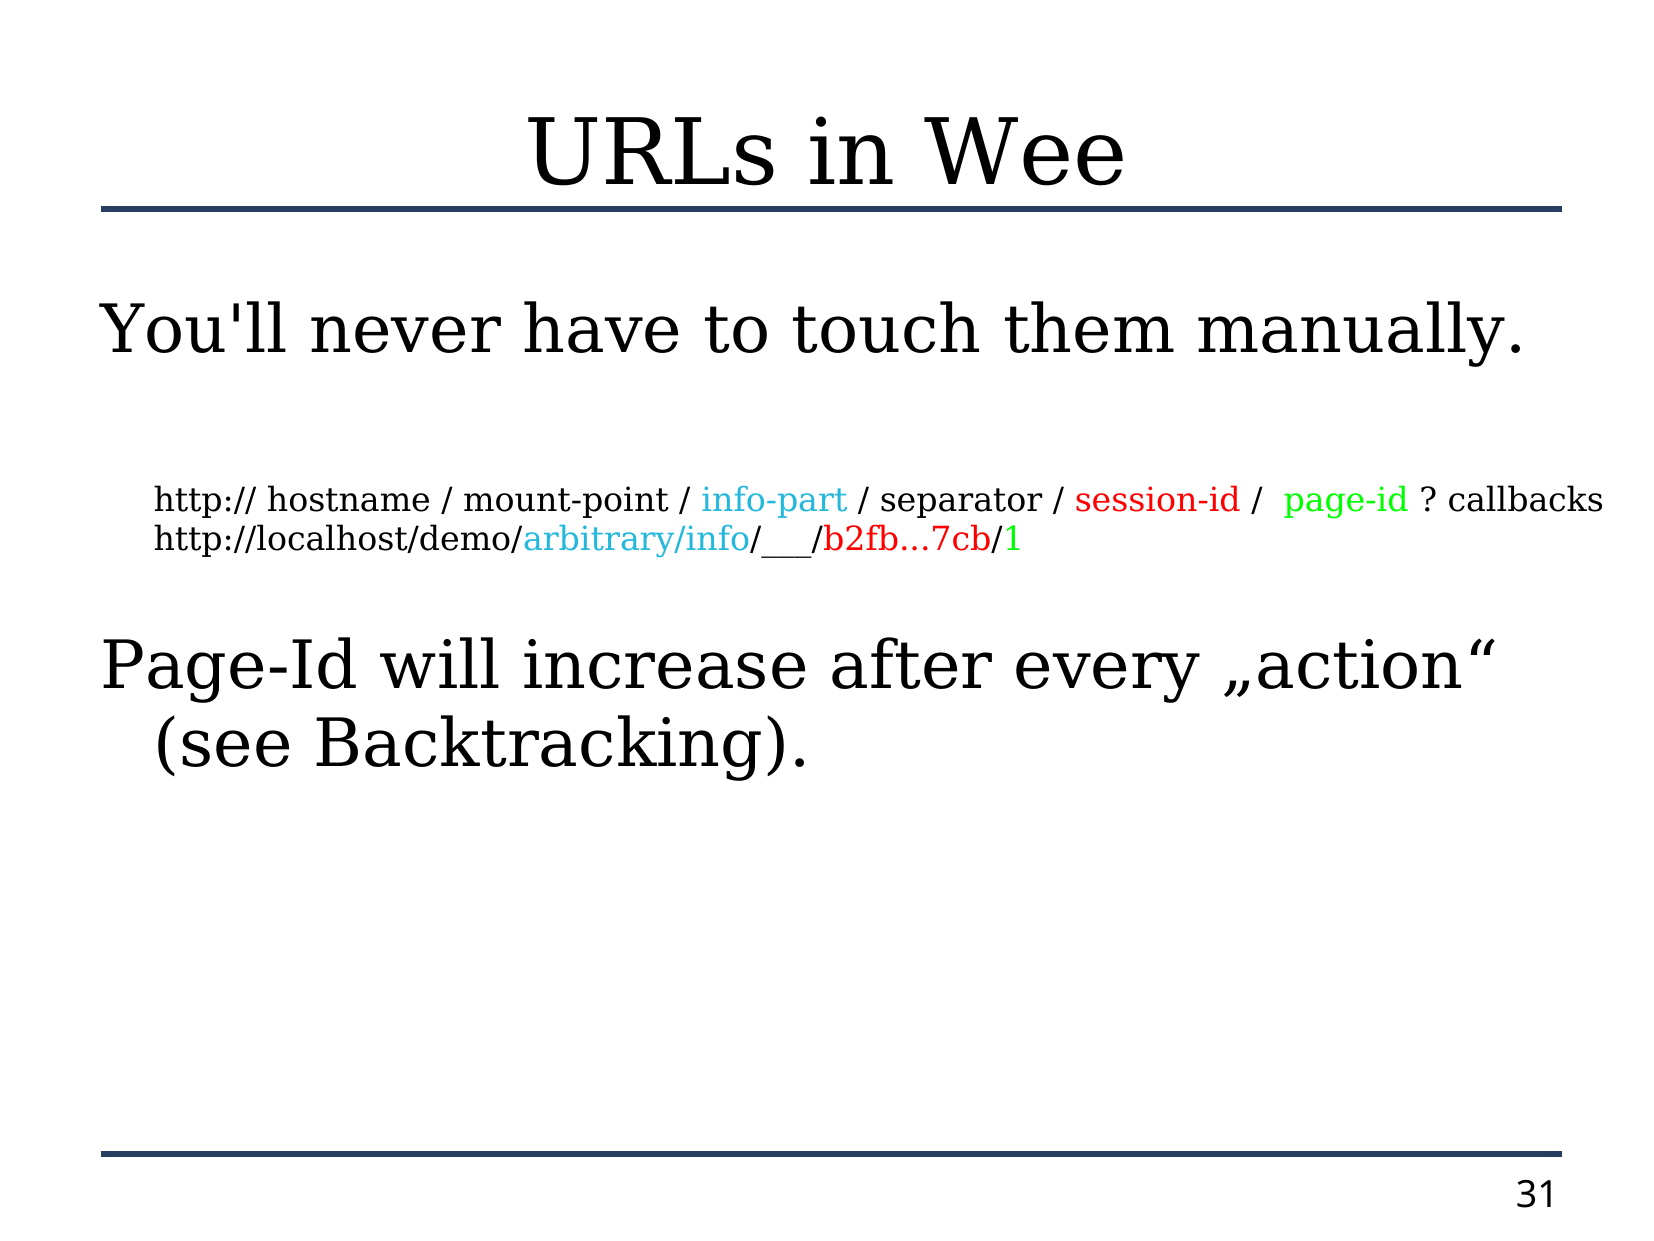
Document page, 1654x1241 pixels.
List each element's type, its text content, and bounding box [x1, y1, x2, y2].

title URLs in Wee [82, 49, 1571, 257]
list Page-Id will increase after every „action“ (see Backtracking). [82, 626, 1571, 803]
text_box http:// hostname / mount-point / info-part / separator / session-id / page-id ? callbacks http://localhost/demo/arbitrary/info/___/b2fb...7cb/1 [132, 477, 1608, 562]
list You'll never have to touch them manually. [82, 290, 1571, 466]
